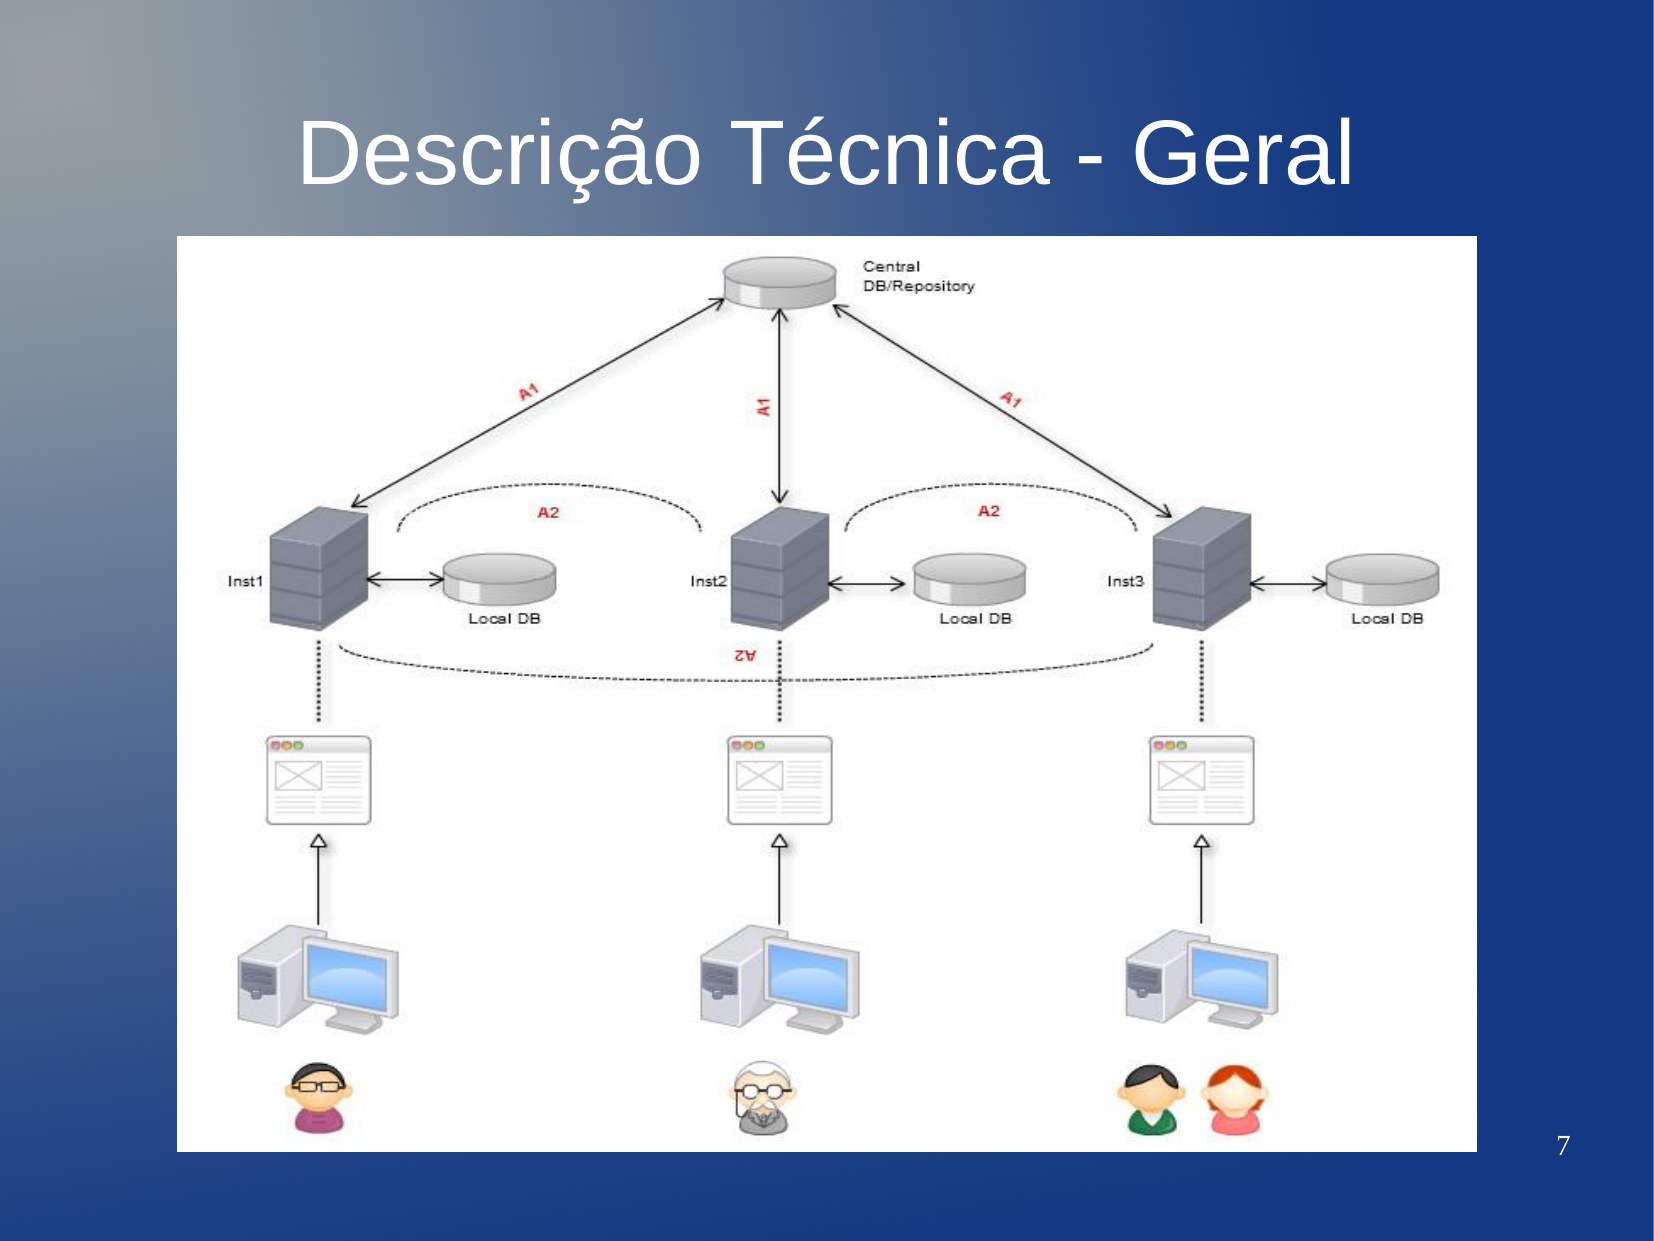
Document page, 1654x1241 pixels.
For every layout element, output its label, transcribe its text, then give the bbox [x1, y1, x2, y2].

title Descrição Técnica - Geral [82, 49, 1571, 257]
picture [0, 0, 1654, 1241]
